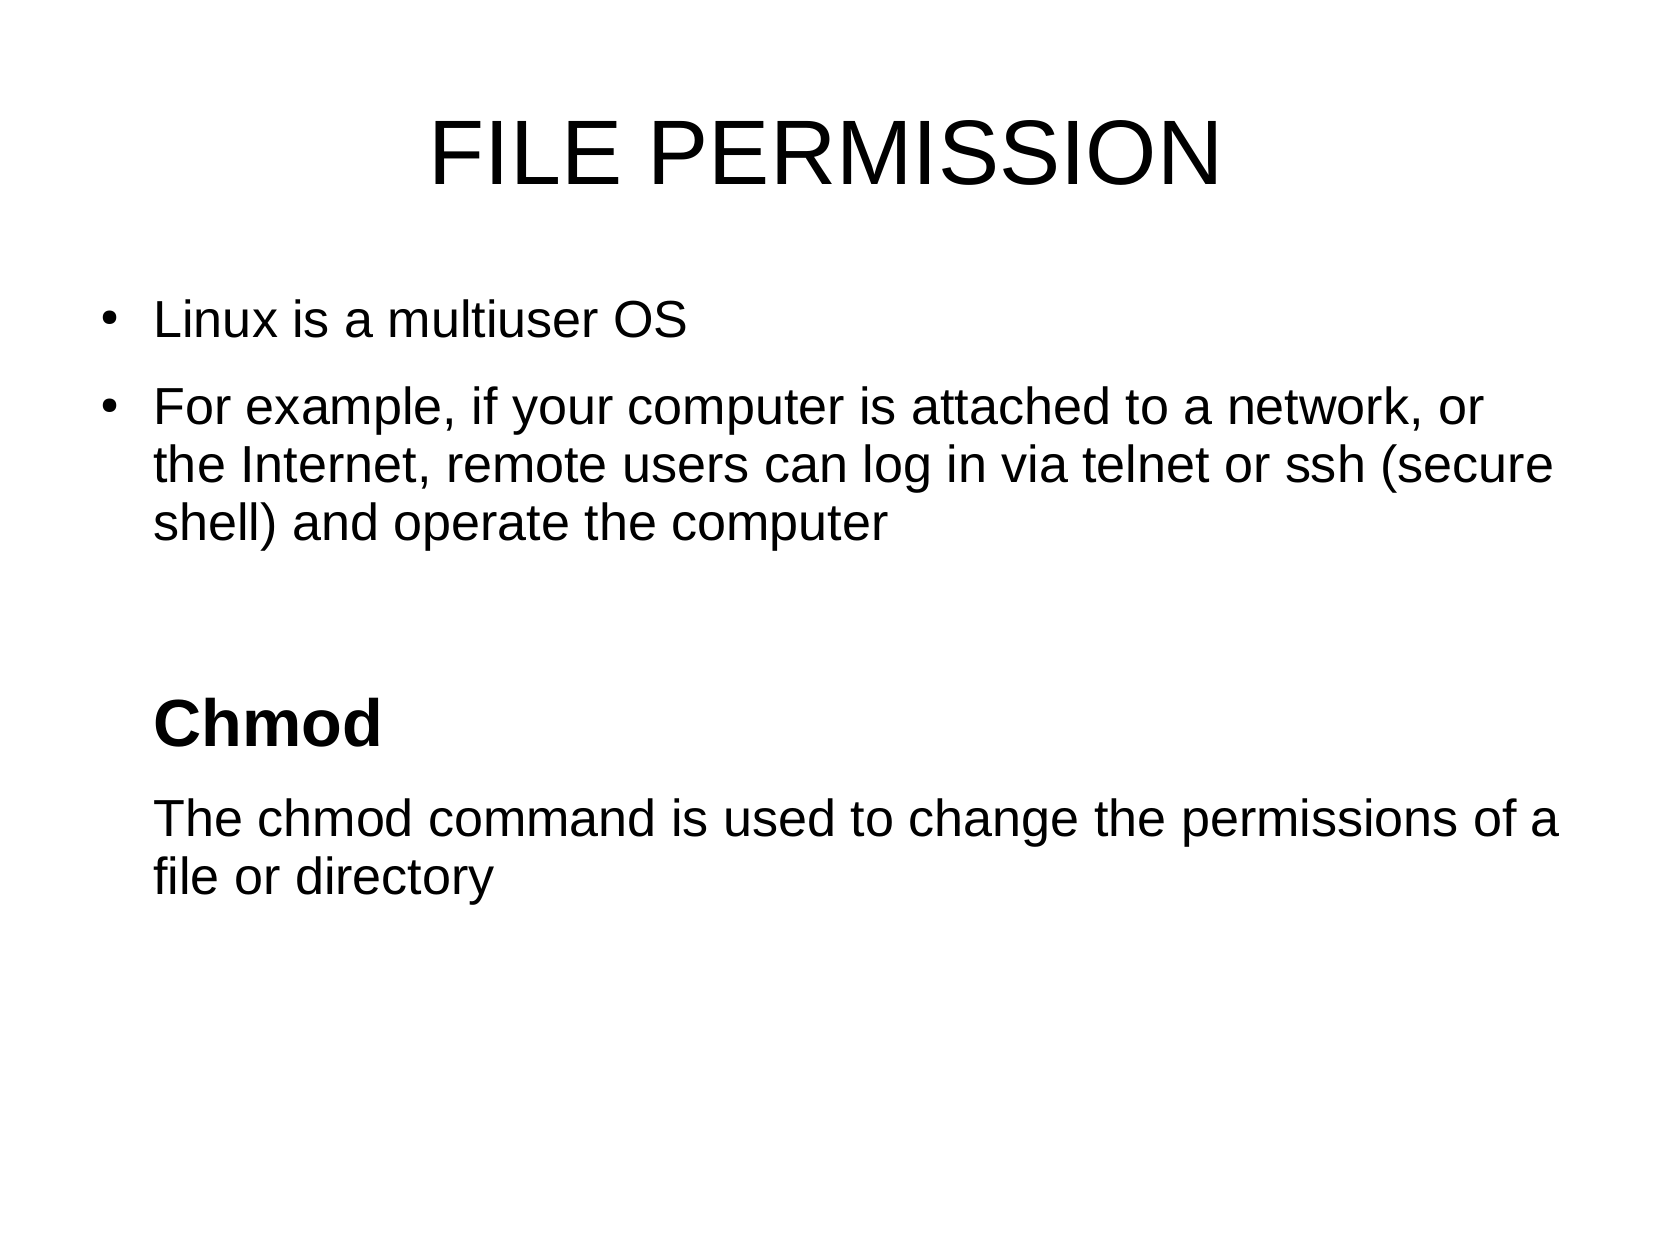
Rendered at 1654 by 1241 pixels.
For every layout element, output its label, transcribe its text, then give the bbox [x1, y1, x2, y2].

title FILE PERMISSION [82, 49, 1571, 257]
list Linux is a multiuser OS For example, if your computer is attached to a network, or the Internet, remote users can log in via telnet or ssh (secure shell) and operate the computer Chmod The chmod command is used to change the permissions of a file or directory [82, 290, 1571, 1010]
